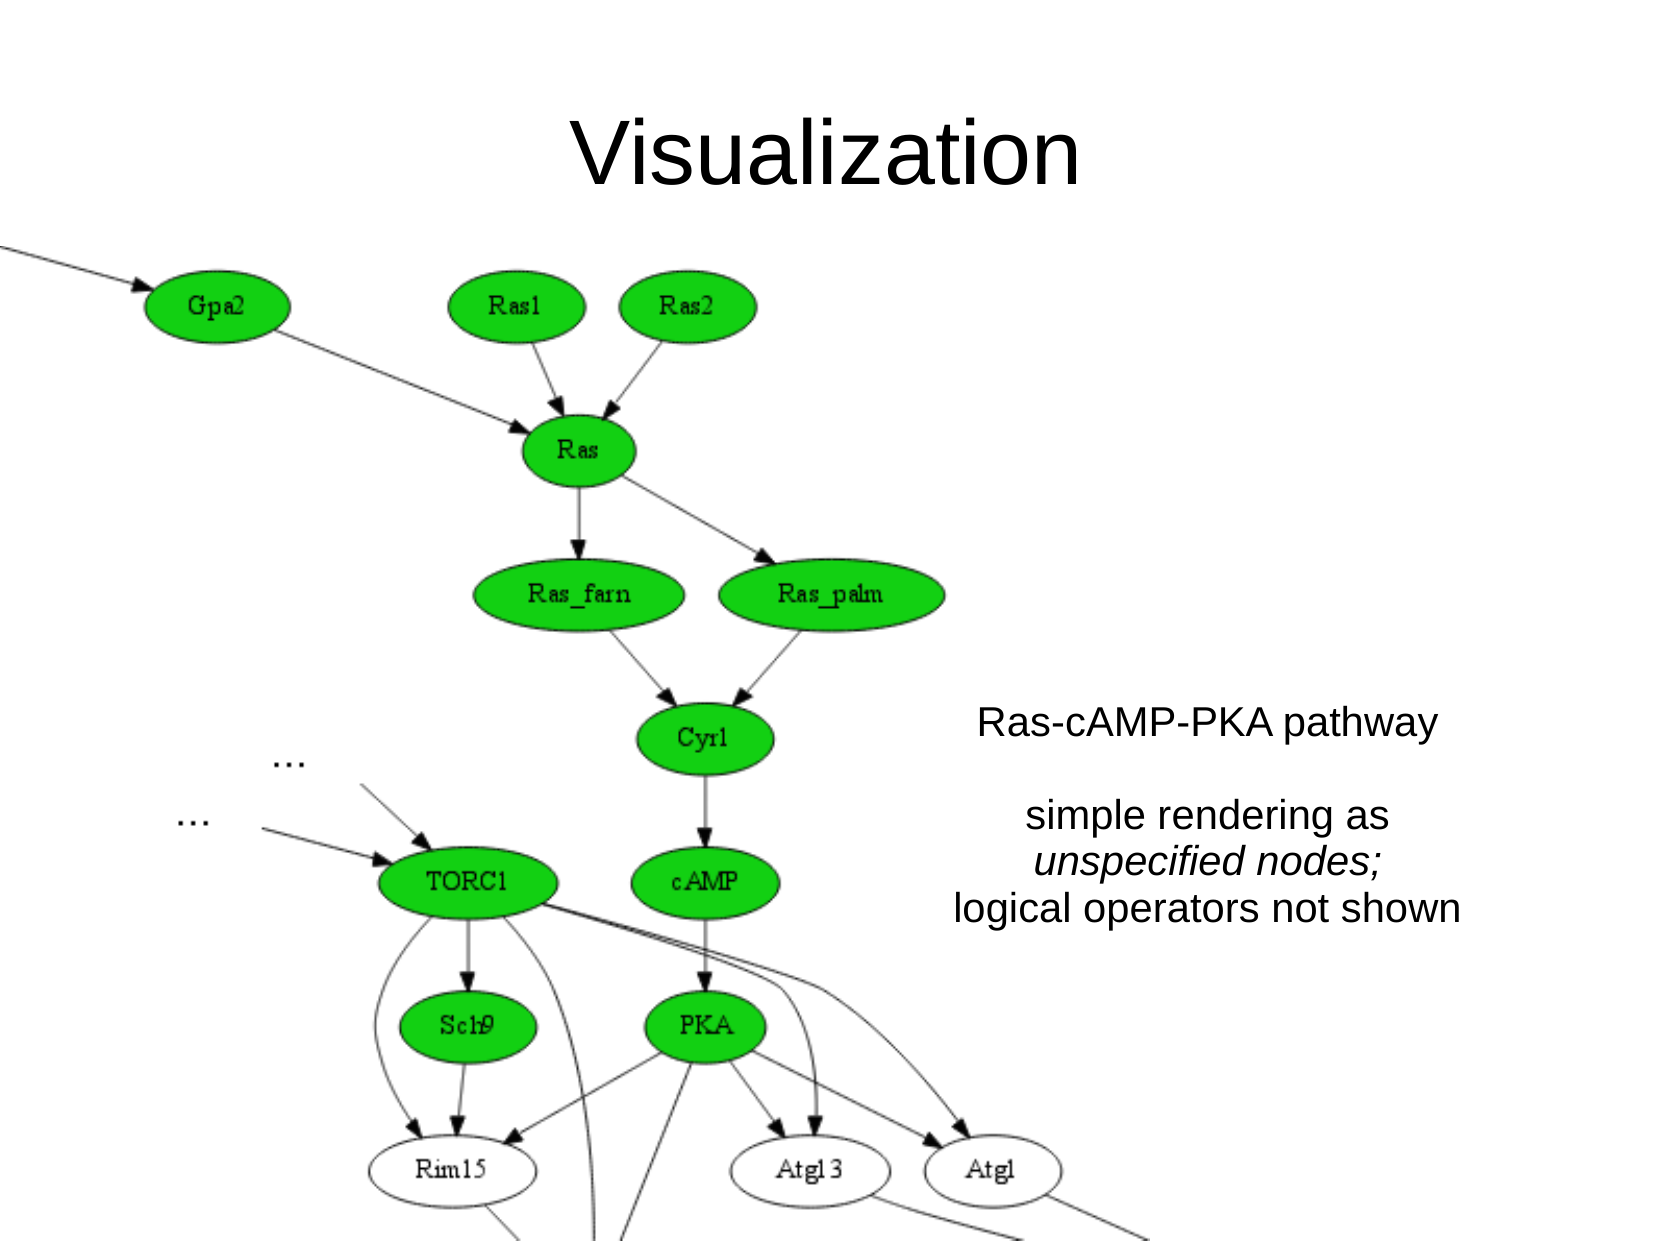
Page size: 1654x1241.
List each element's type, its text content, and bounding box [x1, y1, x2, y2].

subtitle Ras-cAMP-PKA pathway simple rendering as unspecified nodes; logical operators not shown [850, 679, 1565, 950]
picture [0, 246, 1150, 1241]
title Visualization [82, 49, 1571, 257]
